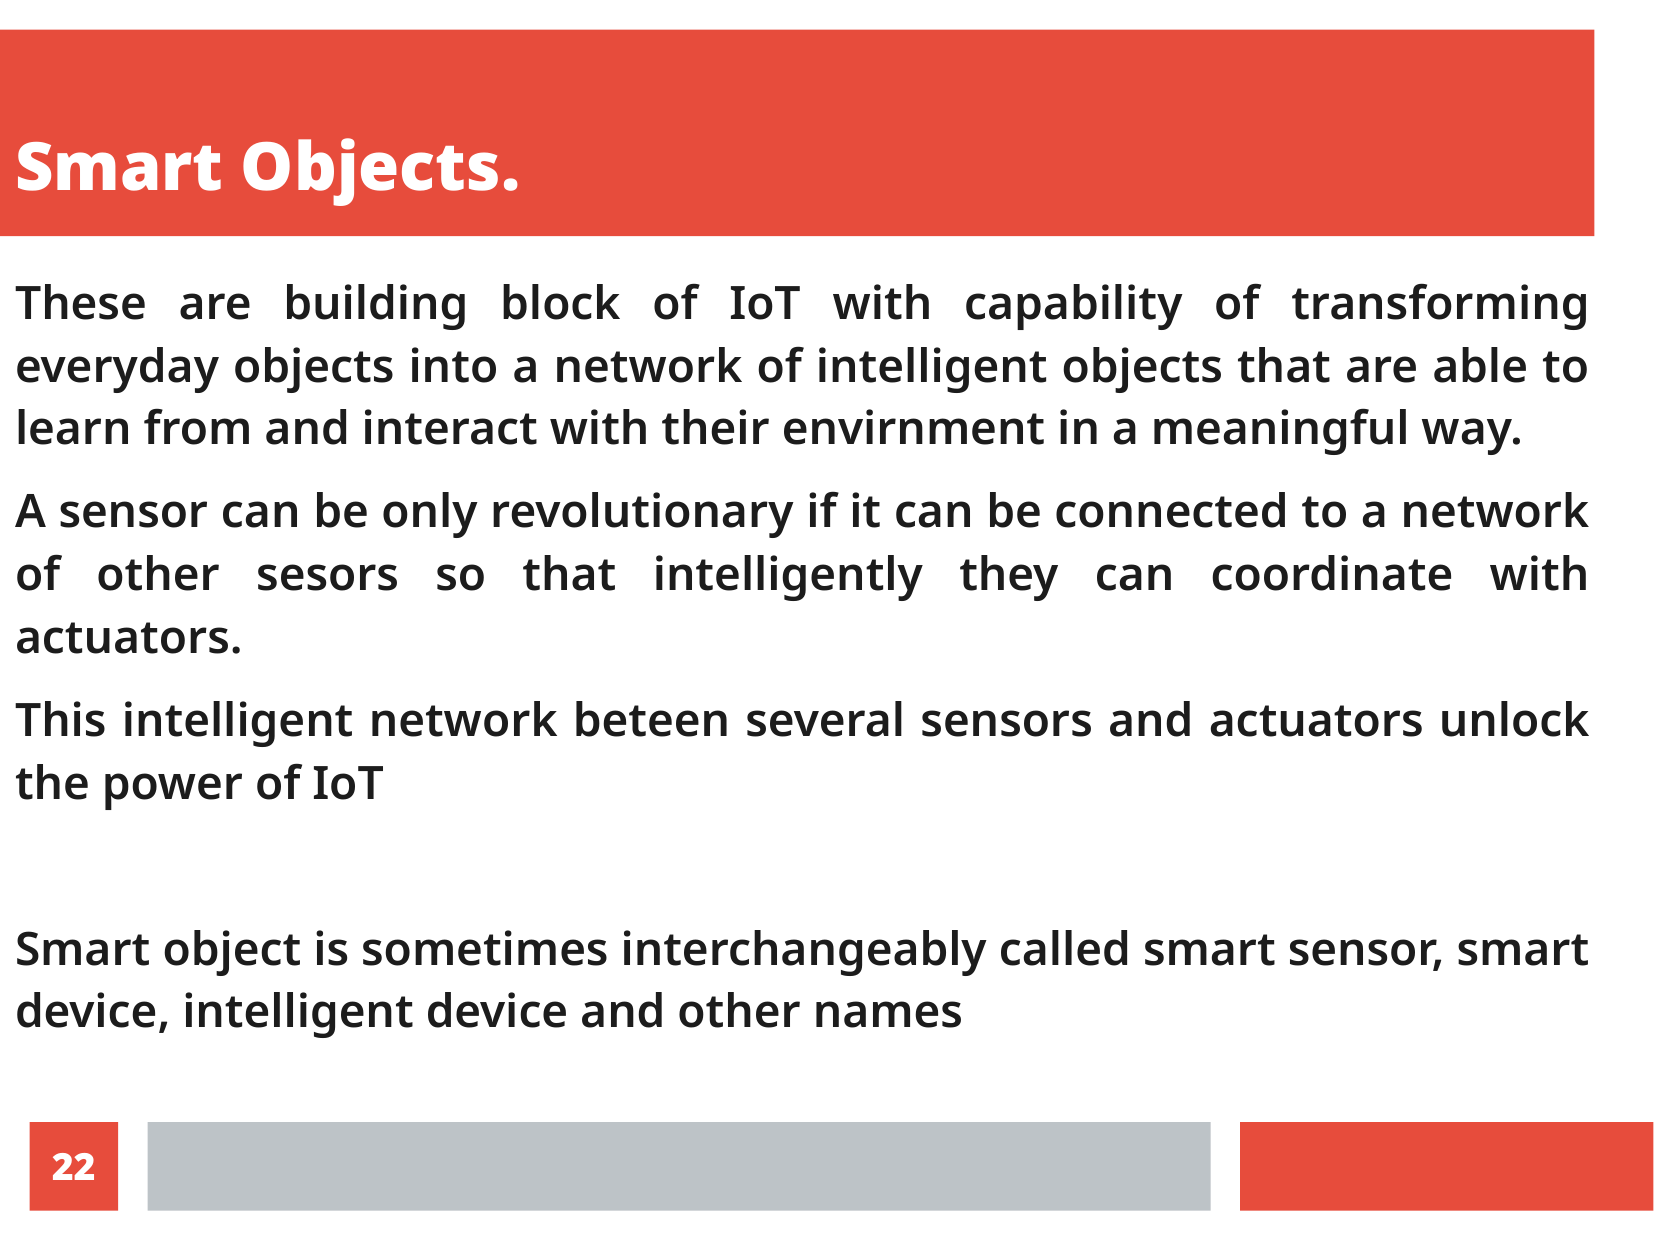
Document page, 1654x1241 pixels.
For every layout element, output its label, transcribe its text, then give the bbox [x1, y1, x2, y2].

list These are building block of IoT with capability of transforming everyday objects into a network of intelligent objects that are able to learn from and interact with their envirnment in a meaningful way. A sensor can be only revolutionary if it can be connected to a network of other sesors so that intelligently they can coordinate with actuators. This intelligent network beteen several sensors and actuators unlock the power of IoT Smart object is sometimes interchangeably called smart sensor, smart device, intelligent device and other names [15, 270, 1591, 1111]
title Smart Objects. [15, 0, 1531, 211]
